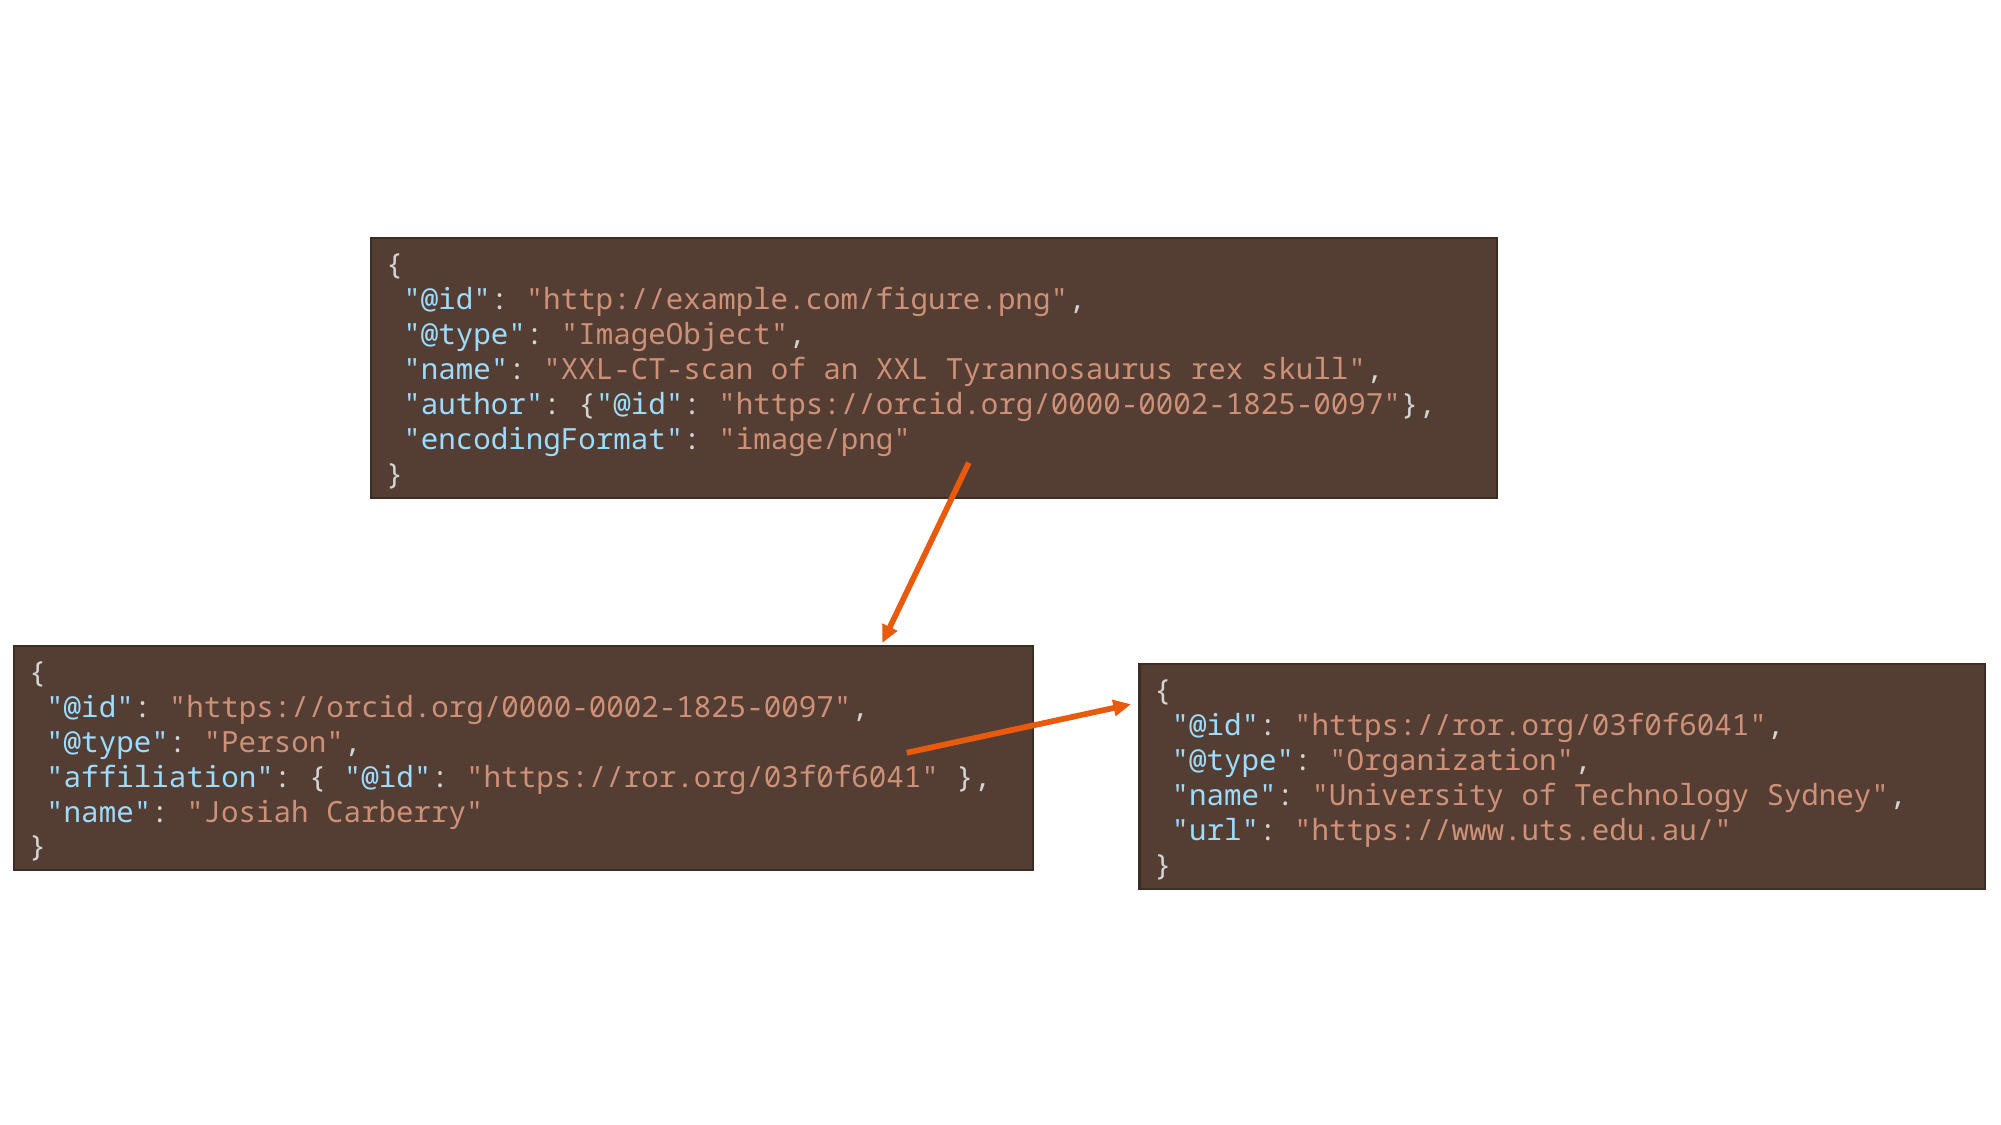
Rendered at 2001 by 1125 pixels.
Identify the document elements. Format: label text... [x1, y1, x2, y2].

text_box { "@id": "https://orcid.org/0000-0002-1825-0097", "@type": "Person", "affiliation": { "@id": "https://ror.org/03f0f6041" }, "name": "Josiah Carberry" } [14, 645, 1034, 871]
text_box { "@id": "http://example.com/figure.png", "@type": "ImageObject", "name": "XXL-CT-scan of an XXL Tyrannosaurus rex skull", "author": {"@id": "https://orcid.org/0000-0002-1825-0097"}, "encodingFormat": "image/png" } [371, 238, 1497, 498]
text_box { "@id": "https://ror.org/03f0f6041", "@type": "Organization", "name": "University of Technology Sydney", "url": "https://www.uts.edu.au/" } [1139, 664, 1986, 889]
